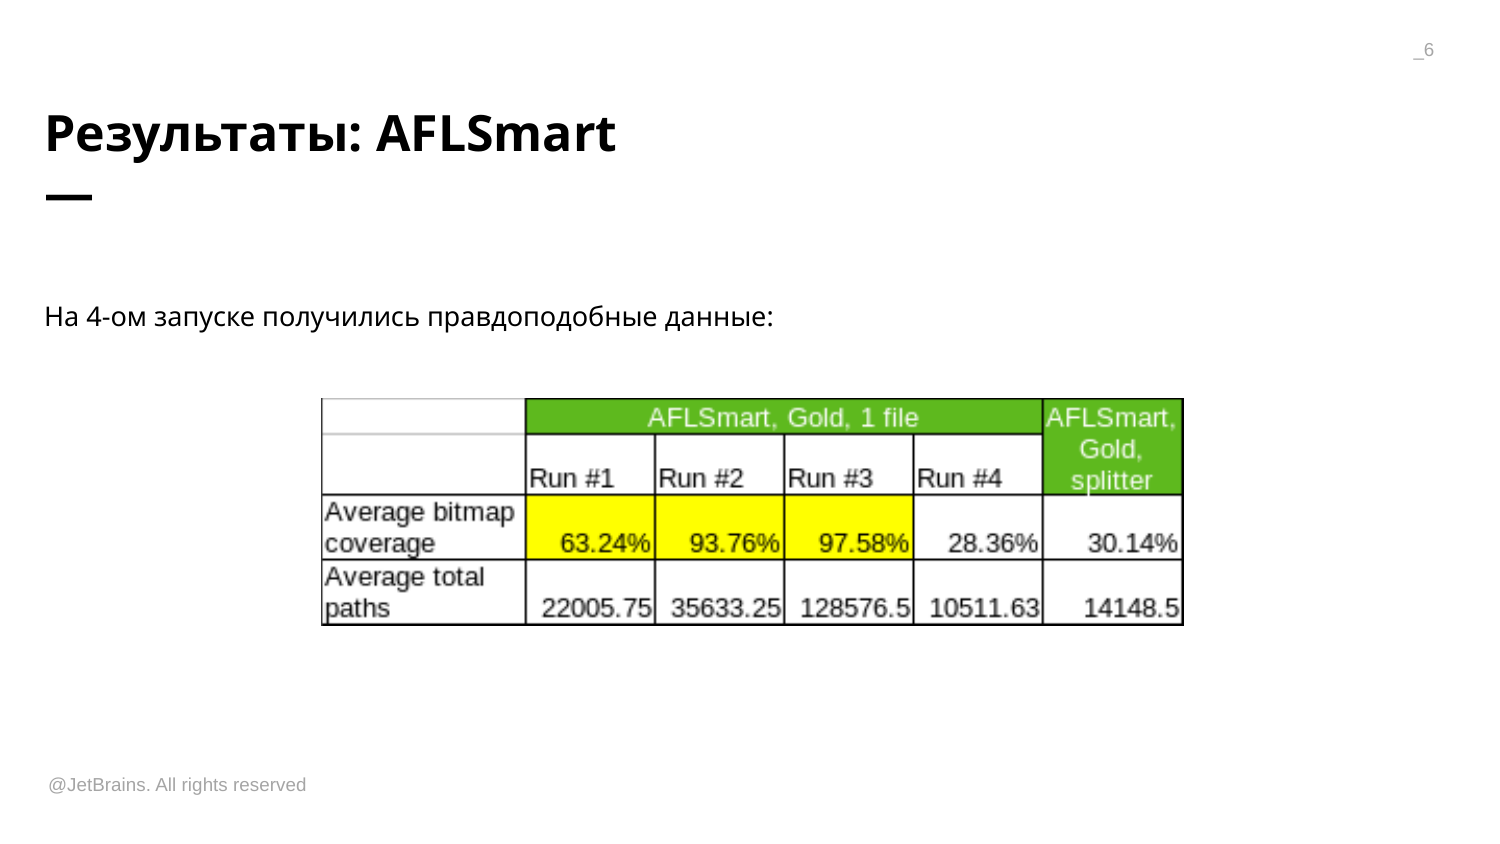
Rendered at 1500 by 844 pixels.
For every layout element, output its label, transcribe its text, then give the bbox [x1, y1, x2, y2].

text_box _<number> [1141, 30, 1450, 68]
text_box На 4-ом запуске получились правдоподобные данные: [29, 286, 1038, 610]
text_box Результаты: AFLSmart — [29, 93, 1436, 230]
picture [321, 398, 1184, 626]
text_box @JetBrains. All rights reserved [33, 765, 430, 804]
